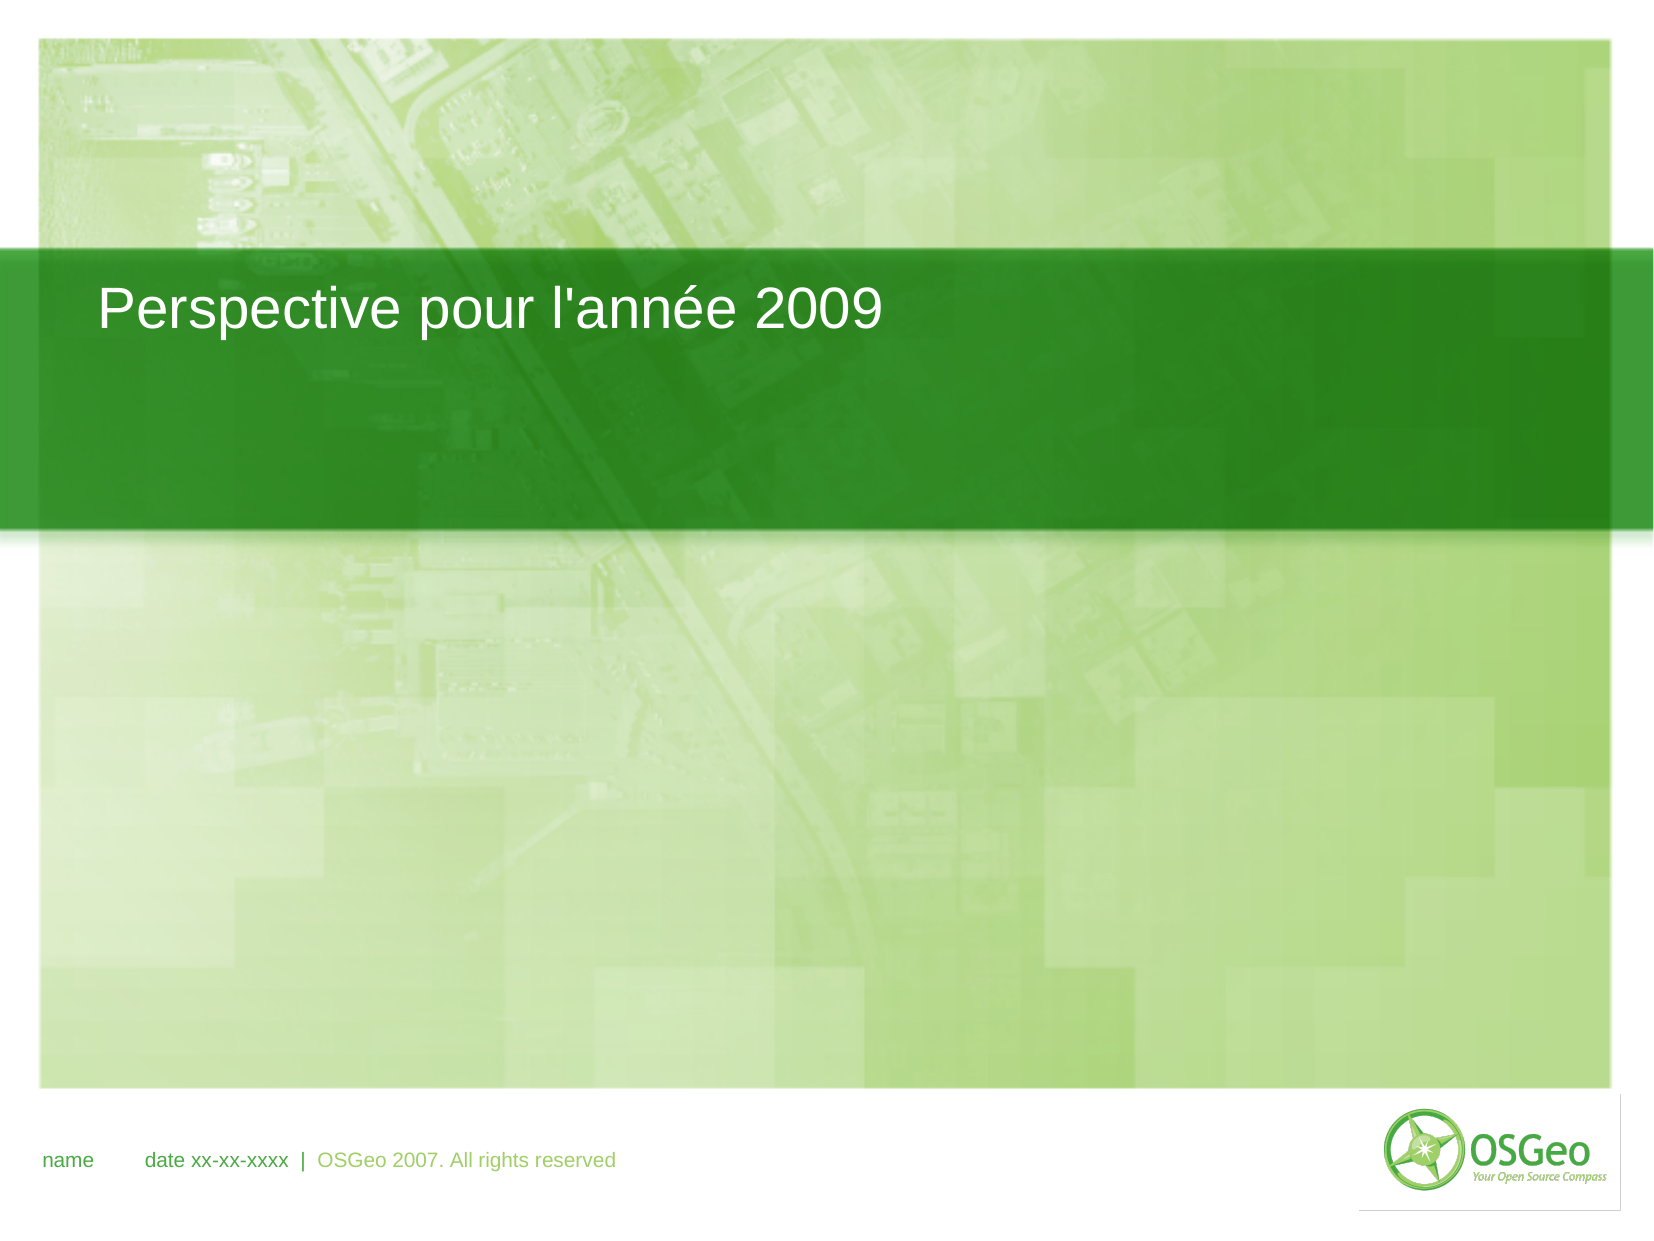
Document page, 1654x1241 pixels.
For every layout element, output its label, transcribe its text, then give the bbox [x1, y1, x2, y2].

text_box Perspective pour l'année 2009 [82, 268, 1530, 476]
picture [0, 1, 1654, 1241]
